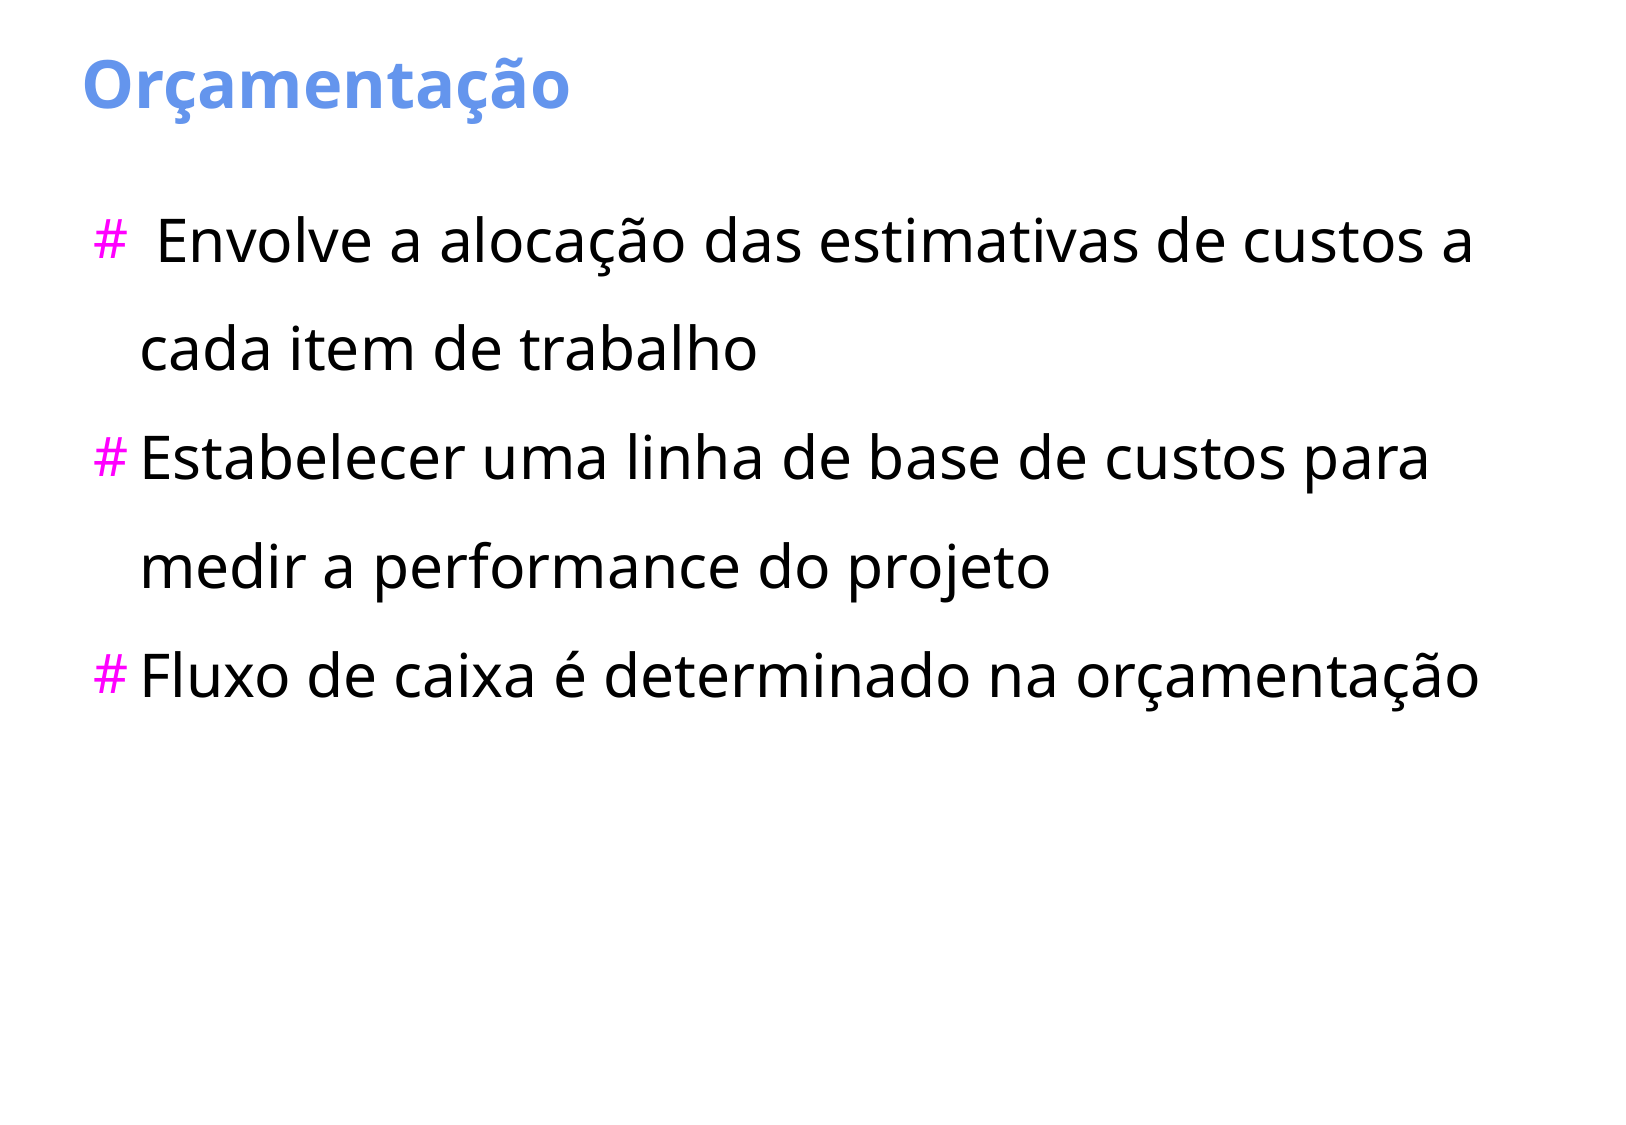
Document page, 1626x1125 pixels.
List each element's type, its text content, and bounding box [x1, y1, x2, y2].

title Orçamentação [81, 41, 1544, 122]
list Envolve a alocação das estimativas de custos a cada item de trabalho Estabelecer uma linha de base de custos para medir a performance do projeto Fluxo de caixa é determinado na orçamentação [81, 165, 1544, 1016]
